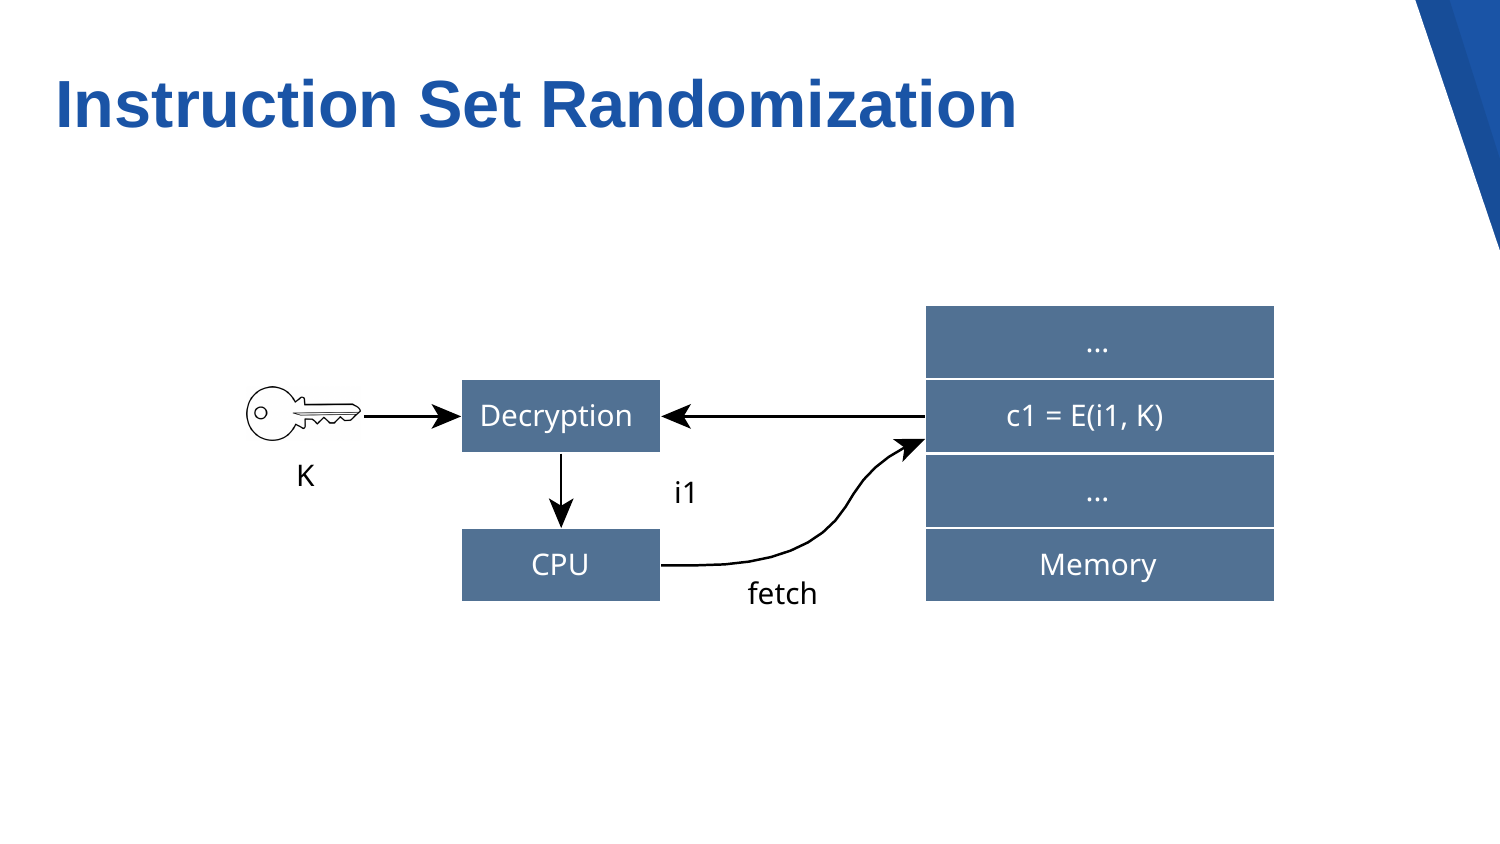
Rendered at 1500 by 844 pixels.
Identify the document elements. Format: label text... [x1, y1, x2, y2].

picture [243, 300, 1281, 621]
title Instruction Set Randomization [40, 88, 1067, 156]
